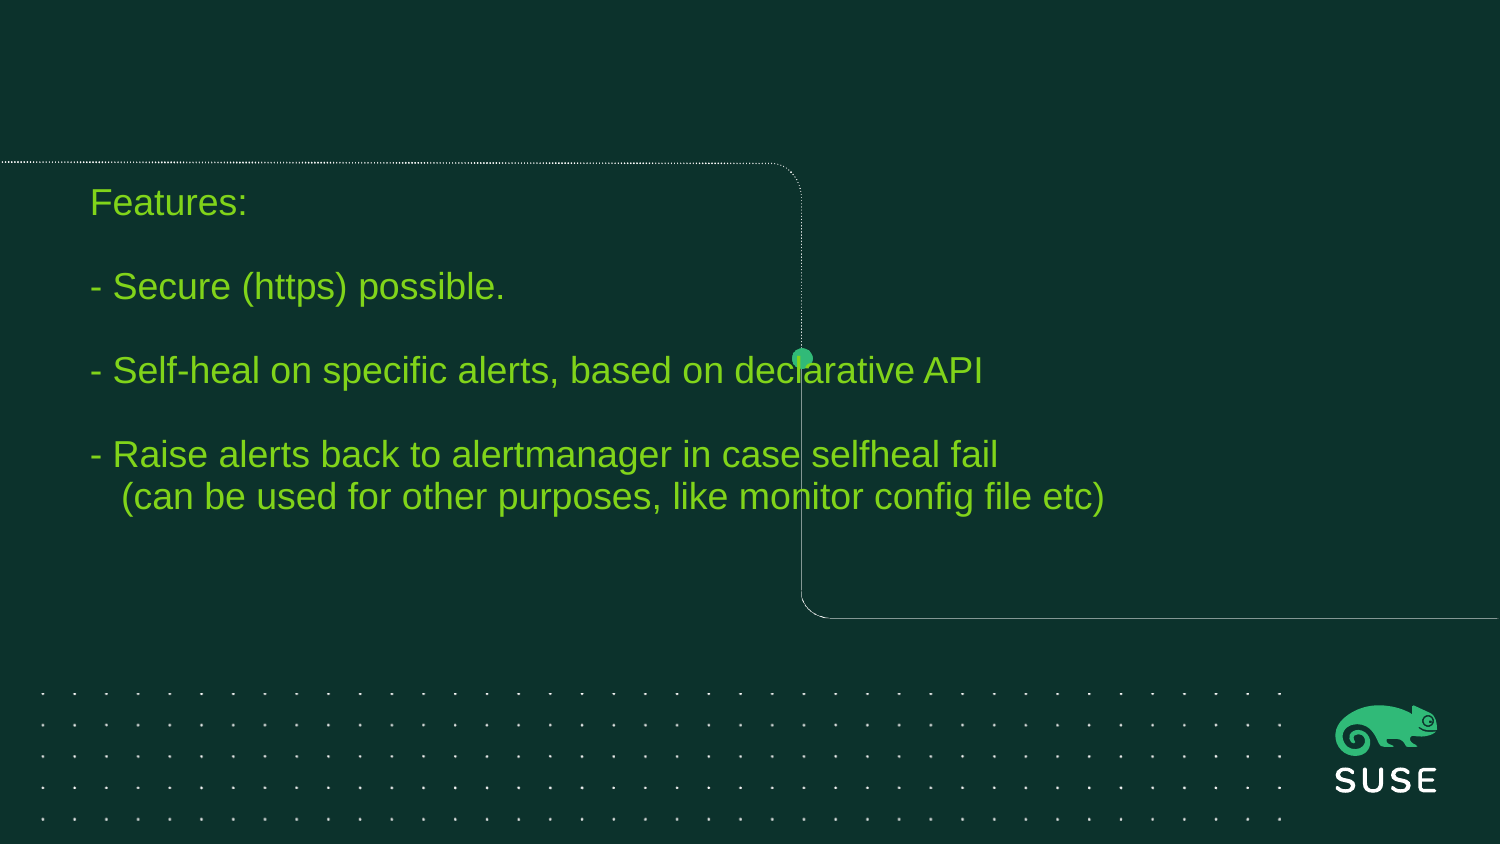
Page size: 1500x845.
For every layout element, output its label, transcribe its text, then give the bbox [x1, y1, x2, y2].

picture [0, 161, 1499, 619]
text_box Features: - Secure (https) possible. - Self-heal on specific alerts, based on declarative API - Raise alerts back to alertmanager in case selfheal fail (can be used for other purposes, like monitor config file etc) [75, 48, 1351, 526]
